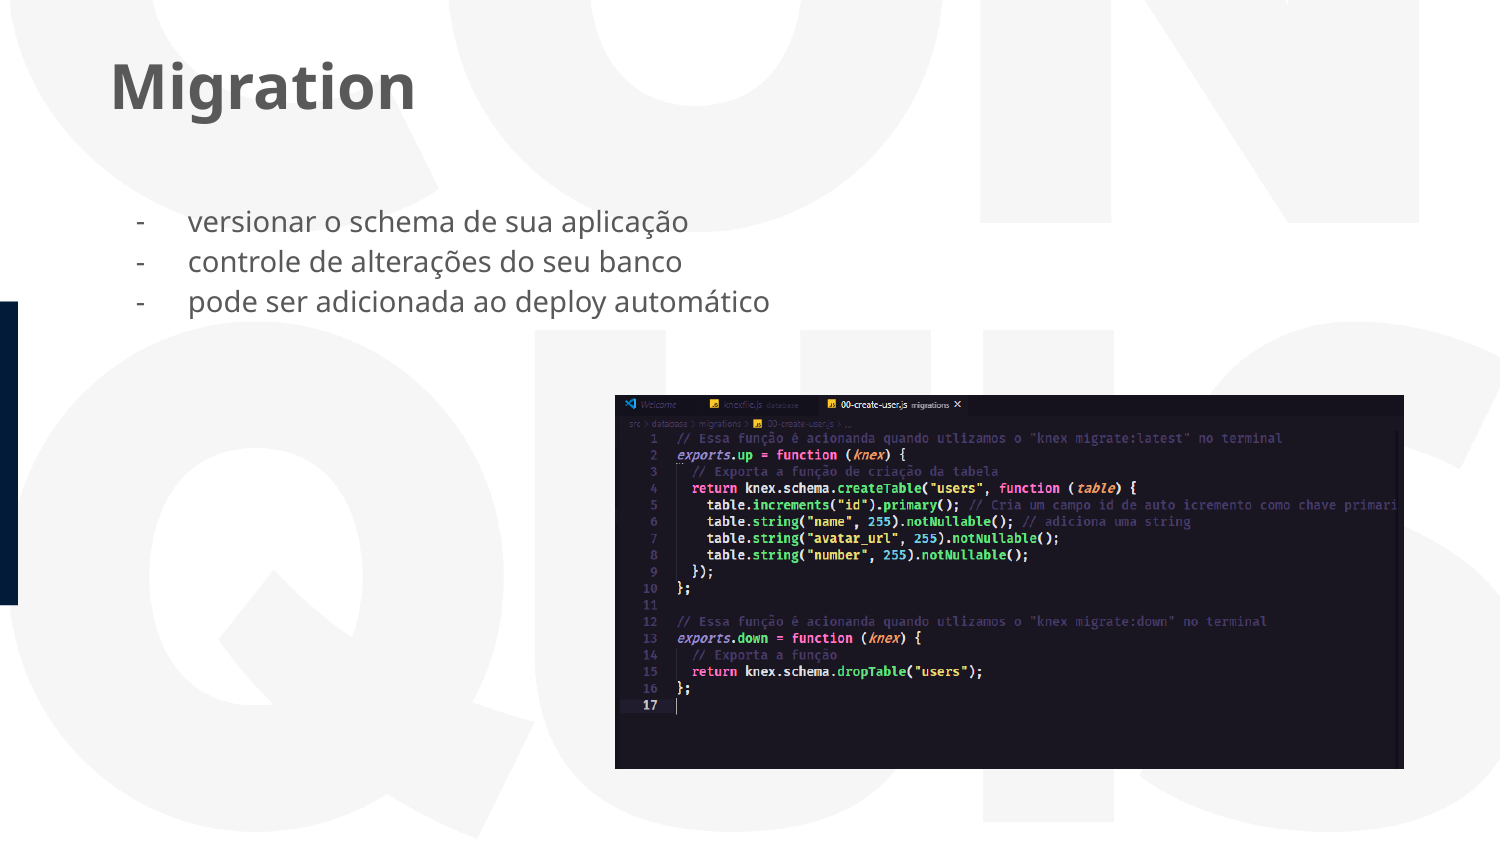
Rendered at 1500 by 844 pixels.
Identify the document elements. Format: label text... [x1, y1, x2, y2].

picture [0, 0, 1500, 844]
list Migration [97, 38, 1440, 140]
text_box versionar o schema de sua aplicação controle de alterações do seu banco pode ser adicionada ao deploy automático [97, 182, 1104, 334]
